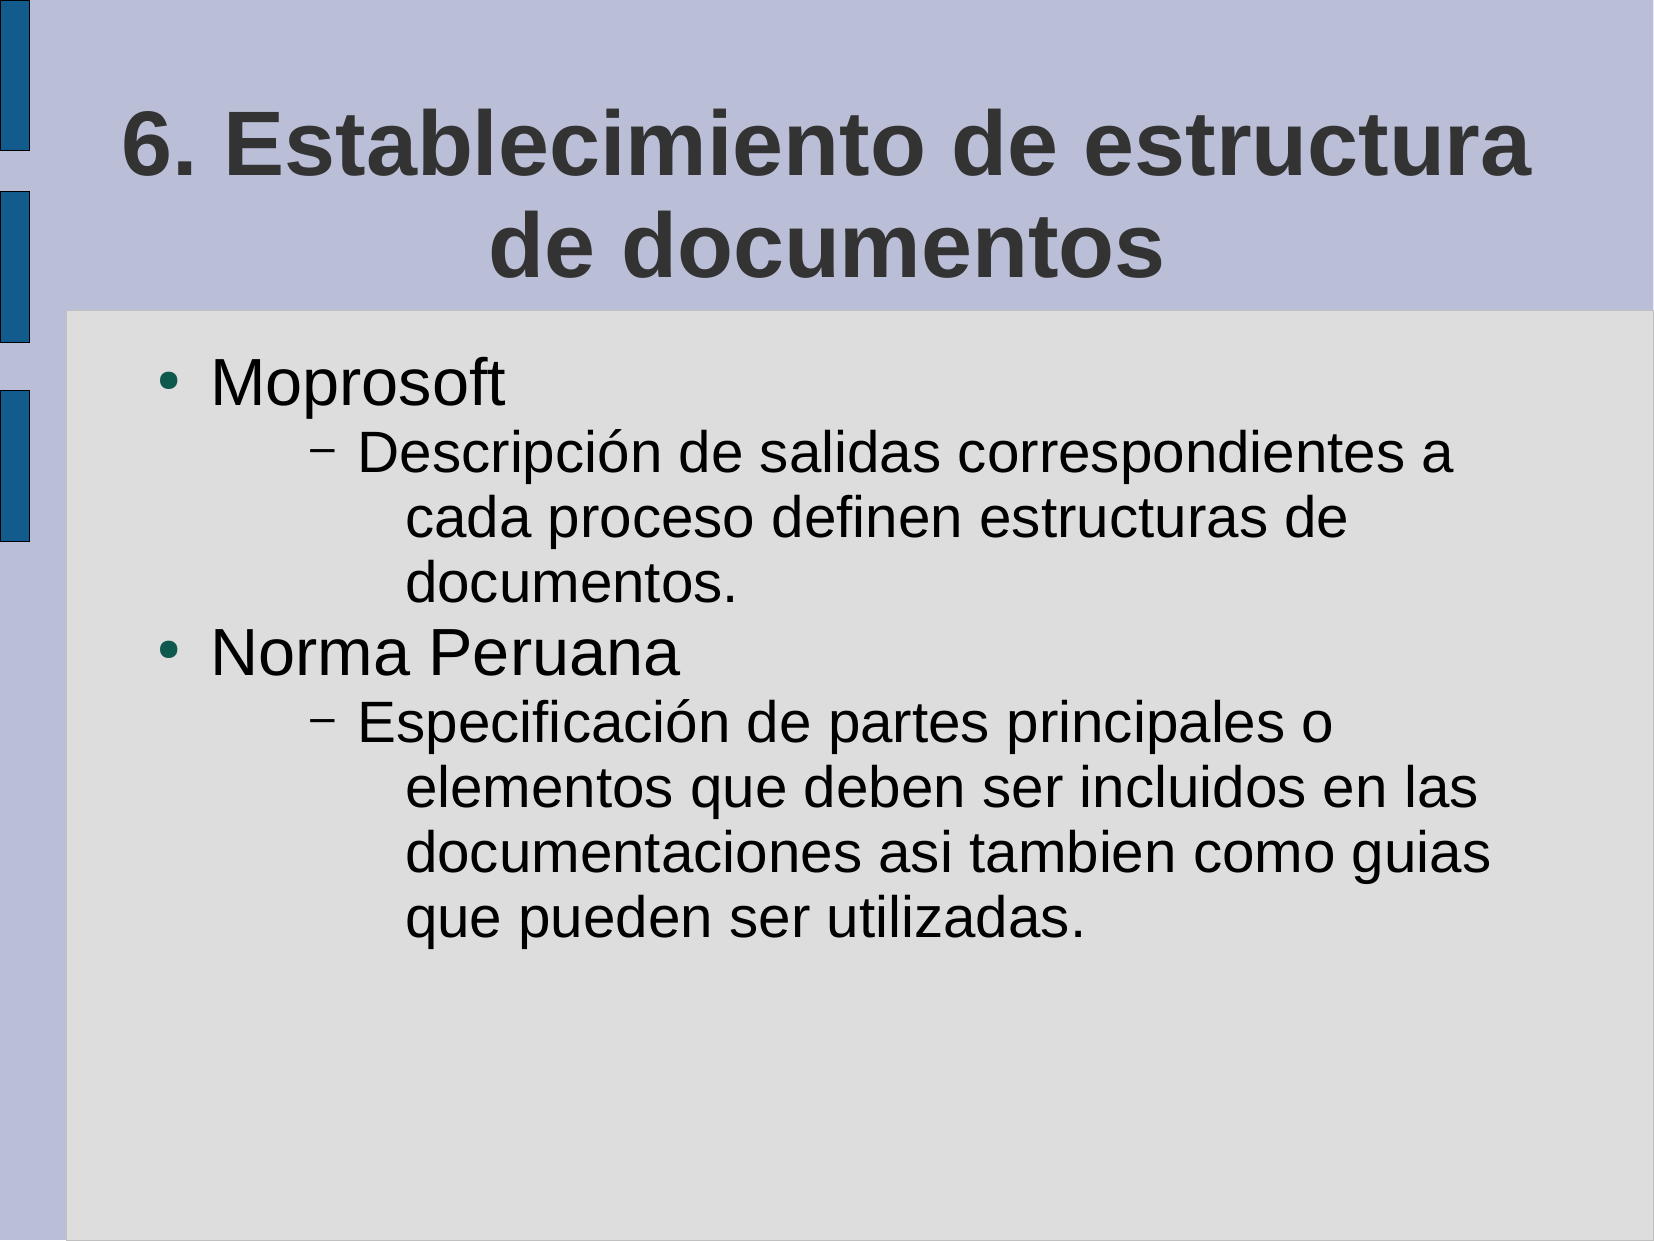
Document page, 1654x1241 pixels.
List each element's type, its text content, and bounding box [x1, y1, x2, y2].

title 6. Establecimiento de estructura de documentos [121, 92, 1534, 298]
list Moprosoft Descripción de salidas correspondientes a cada proceso definen estructuras de documentos. Norma Peruana Especificación de partes principales o elementos que deben ser incluidos en las documentaciones asi tambien como guias que pueden ser utilizadas. [121, 344, 1534, 1112]
